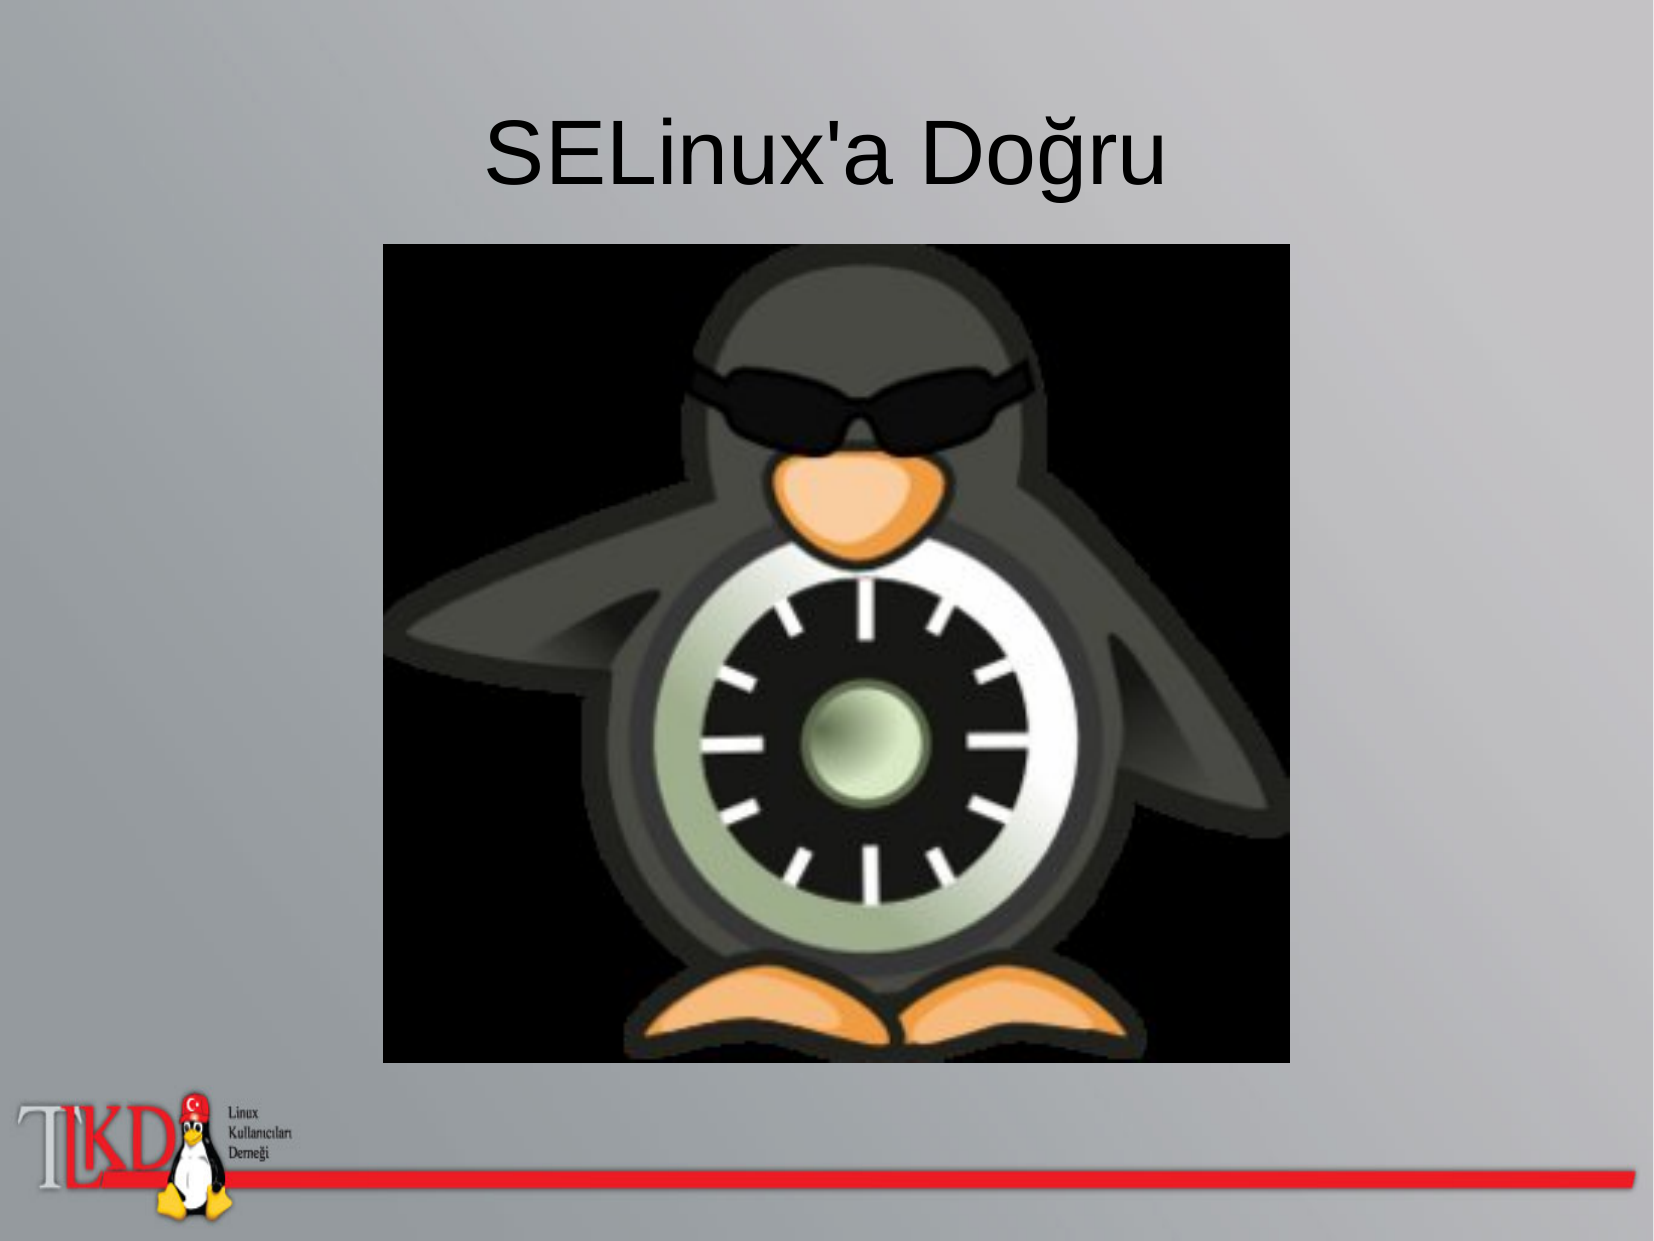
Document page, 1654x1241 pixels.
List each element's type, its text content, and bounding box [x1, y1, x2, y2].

title SELinux'a Doğru [82, 49, 1571, 257]
picture [0, 0, 1654, 1241]
